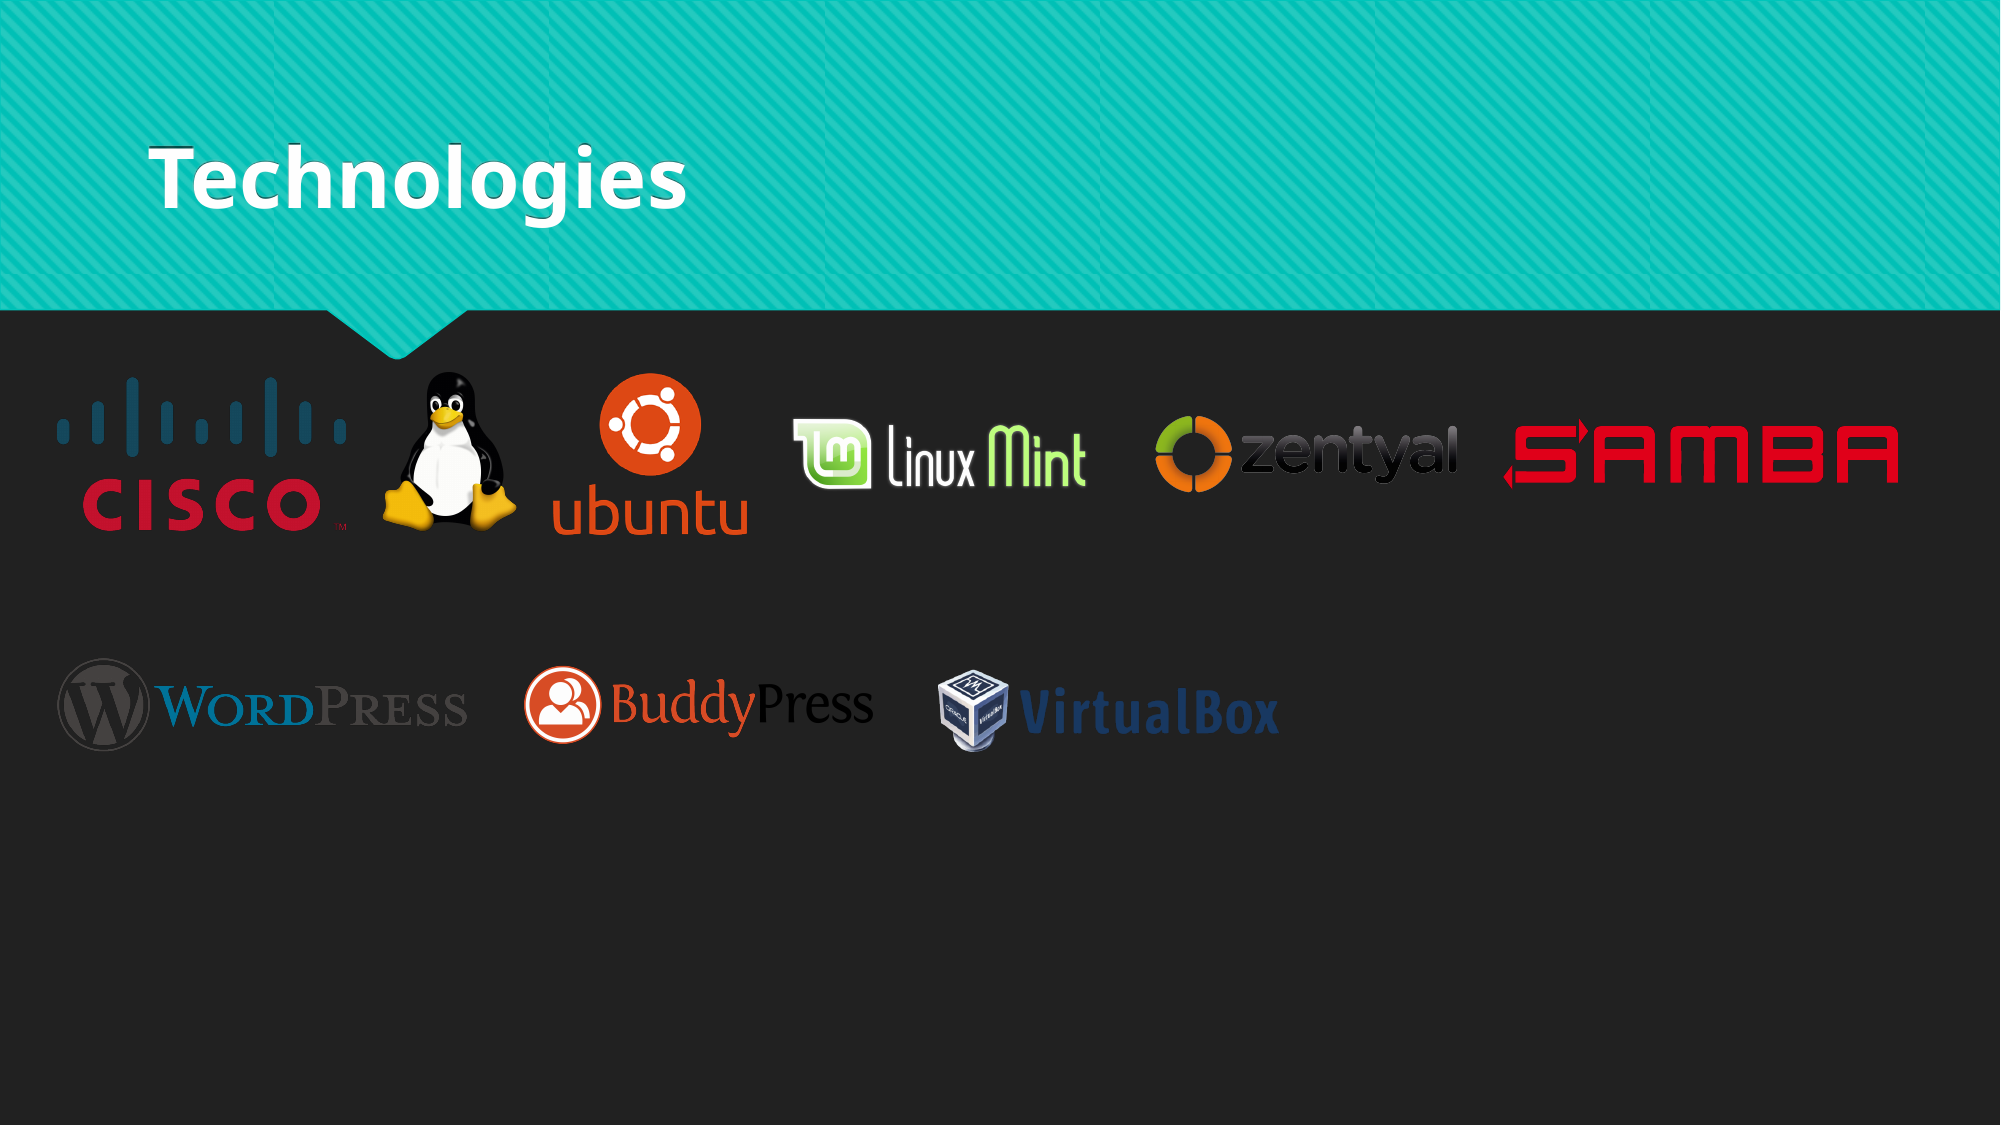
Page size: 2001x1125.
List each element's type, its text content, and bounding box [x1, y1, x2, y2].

picture [770, 392, 1109, 517]
picture [369, 359, 530, 549]
picture [1503, 418, 1898, 490]
picture [1132, 398, 1480, 510]
picture [931, 644, 1286, 767]
picture [553, 373, 747, 535]
picture [521, 663, 876, 748]
picture [57, 658, 467, 752]
title Technologies [132, 73, 1868, 233]
picture [57, 378, 346, 531]
